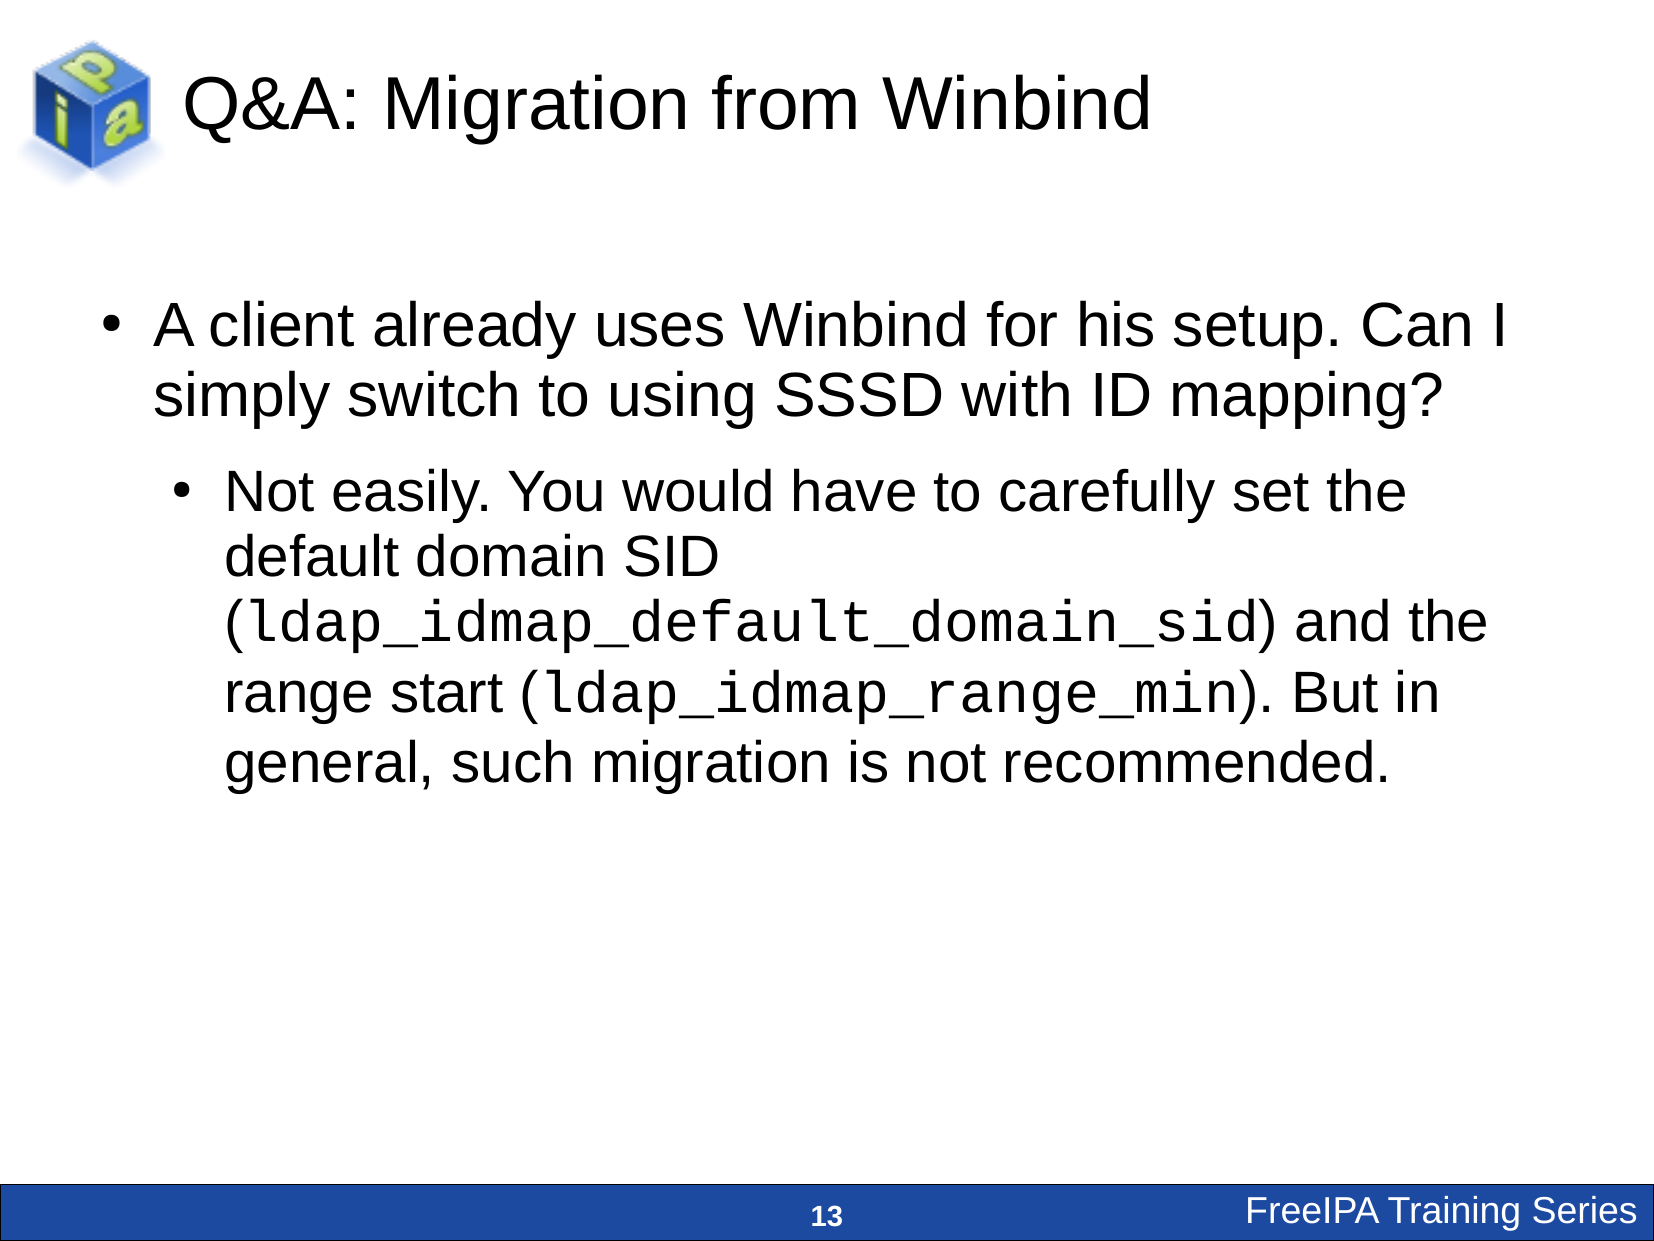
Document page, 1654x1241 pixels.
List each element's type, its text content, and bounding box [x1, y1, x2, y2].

list A client already uses Winbind for his setup. Can I simply switch to using SSSD with ID mapping? Not easily. You would have to carefully set the default domain SID (ldap_idmap_default_domain_sid) and the range start (ldap_idmap_range_min). But in general, such migration is not recommended. [82, 290, 1571, 1010]
title Q&A: Migration from Winbind [182, 31, 1579, 177]
picture [17, 34, 165, 193]
